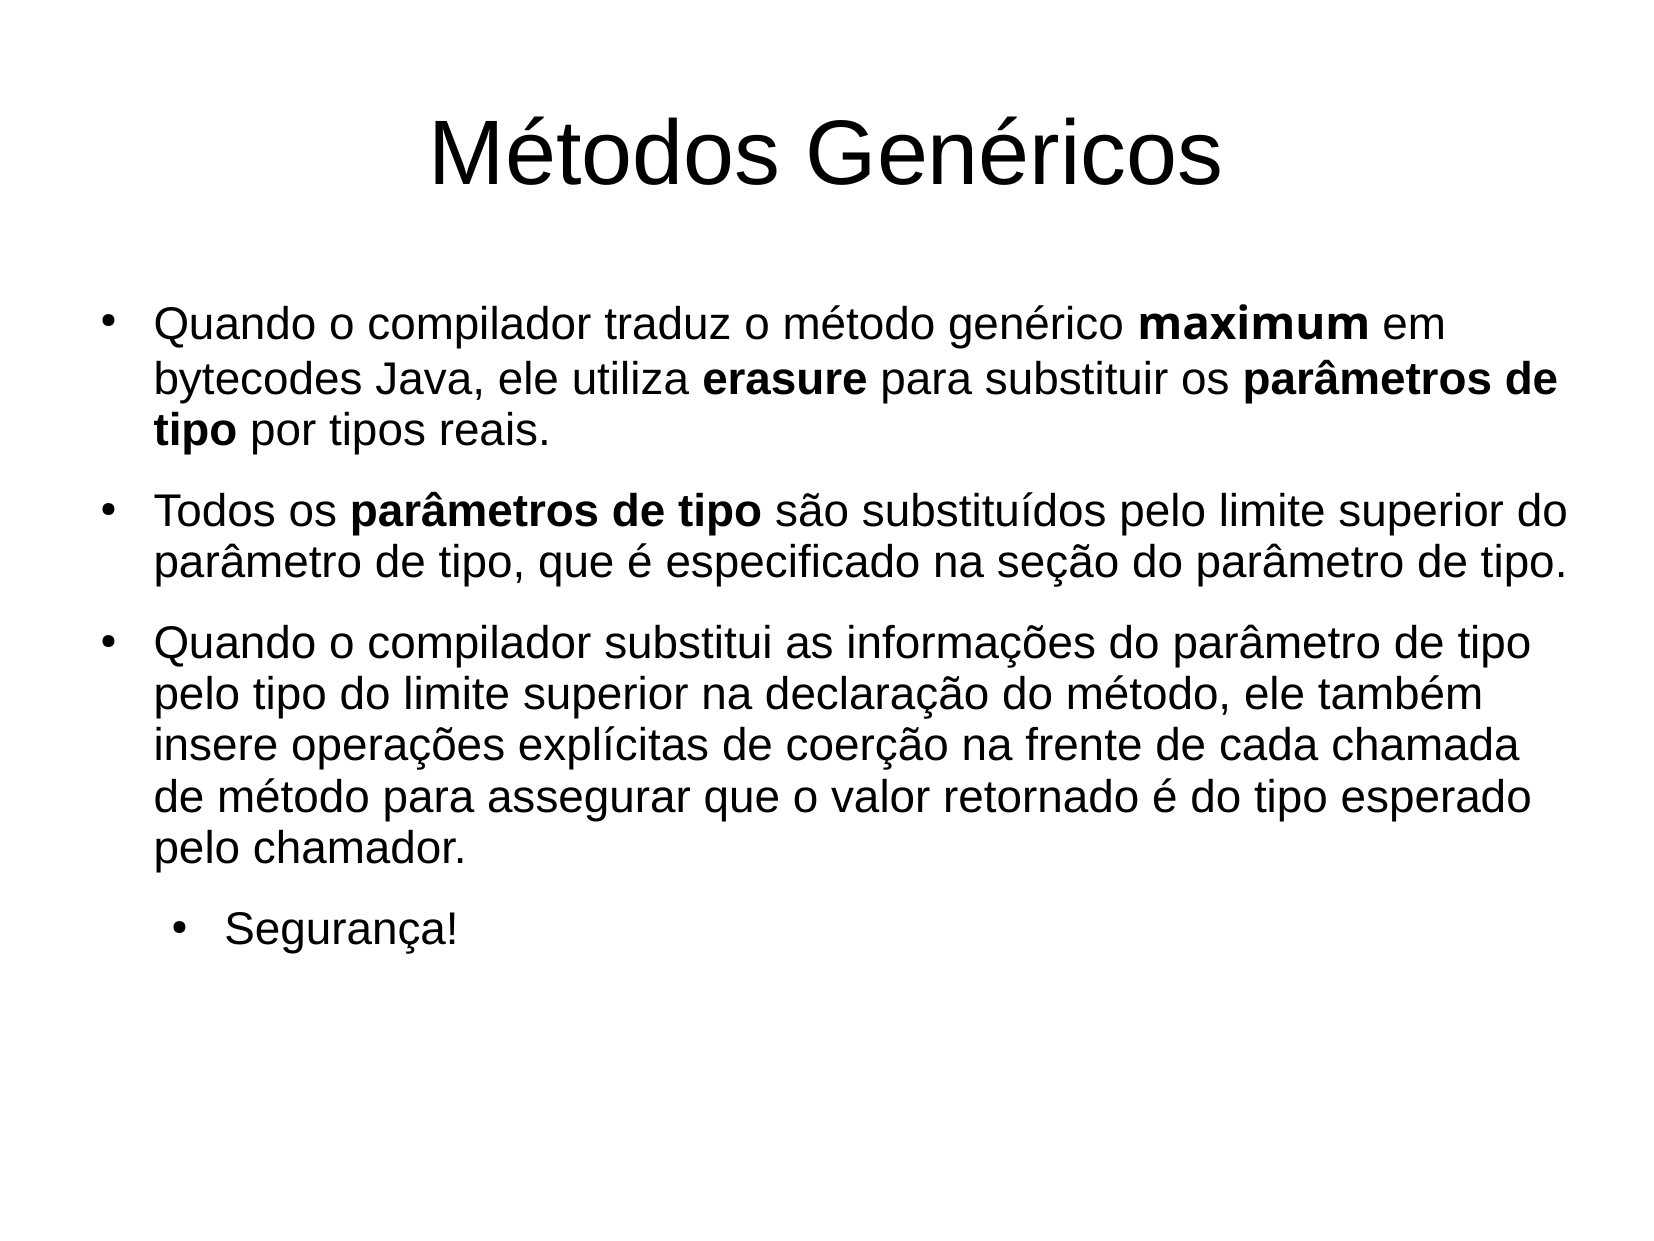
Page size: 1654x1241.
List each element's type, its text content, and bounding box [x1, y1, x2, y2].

title Métodos Genéricos [82, 49, 1571, 257]
list Quando o compilador traduz o método genérico maximum em bytecodes Java, ele utiliza erasure para substituir os parâmetros de tipo por tipos reais. Todos os parâmetros de tipo são substituídos pelo limite superior do parâmetro de tipo, que é especificado na seção do parâmetro de tipo. Quando o compilador substitui as informações do parâmetro de tipo pelo tipo do limite superior na declaração do método, ele também insere operações explícitas de coerção na frente de cada chamada de método para assegurar que o valor retornado é do tipo esperado pelo chamador. Segurança! [82, 290, 1571, 1109]
